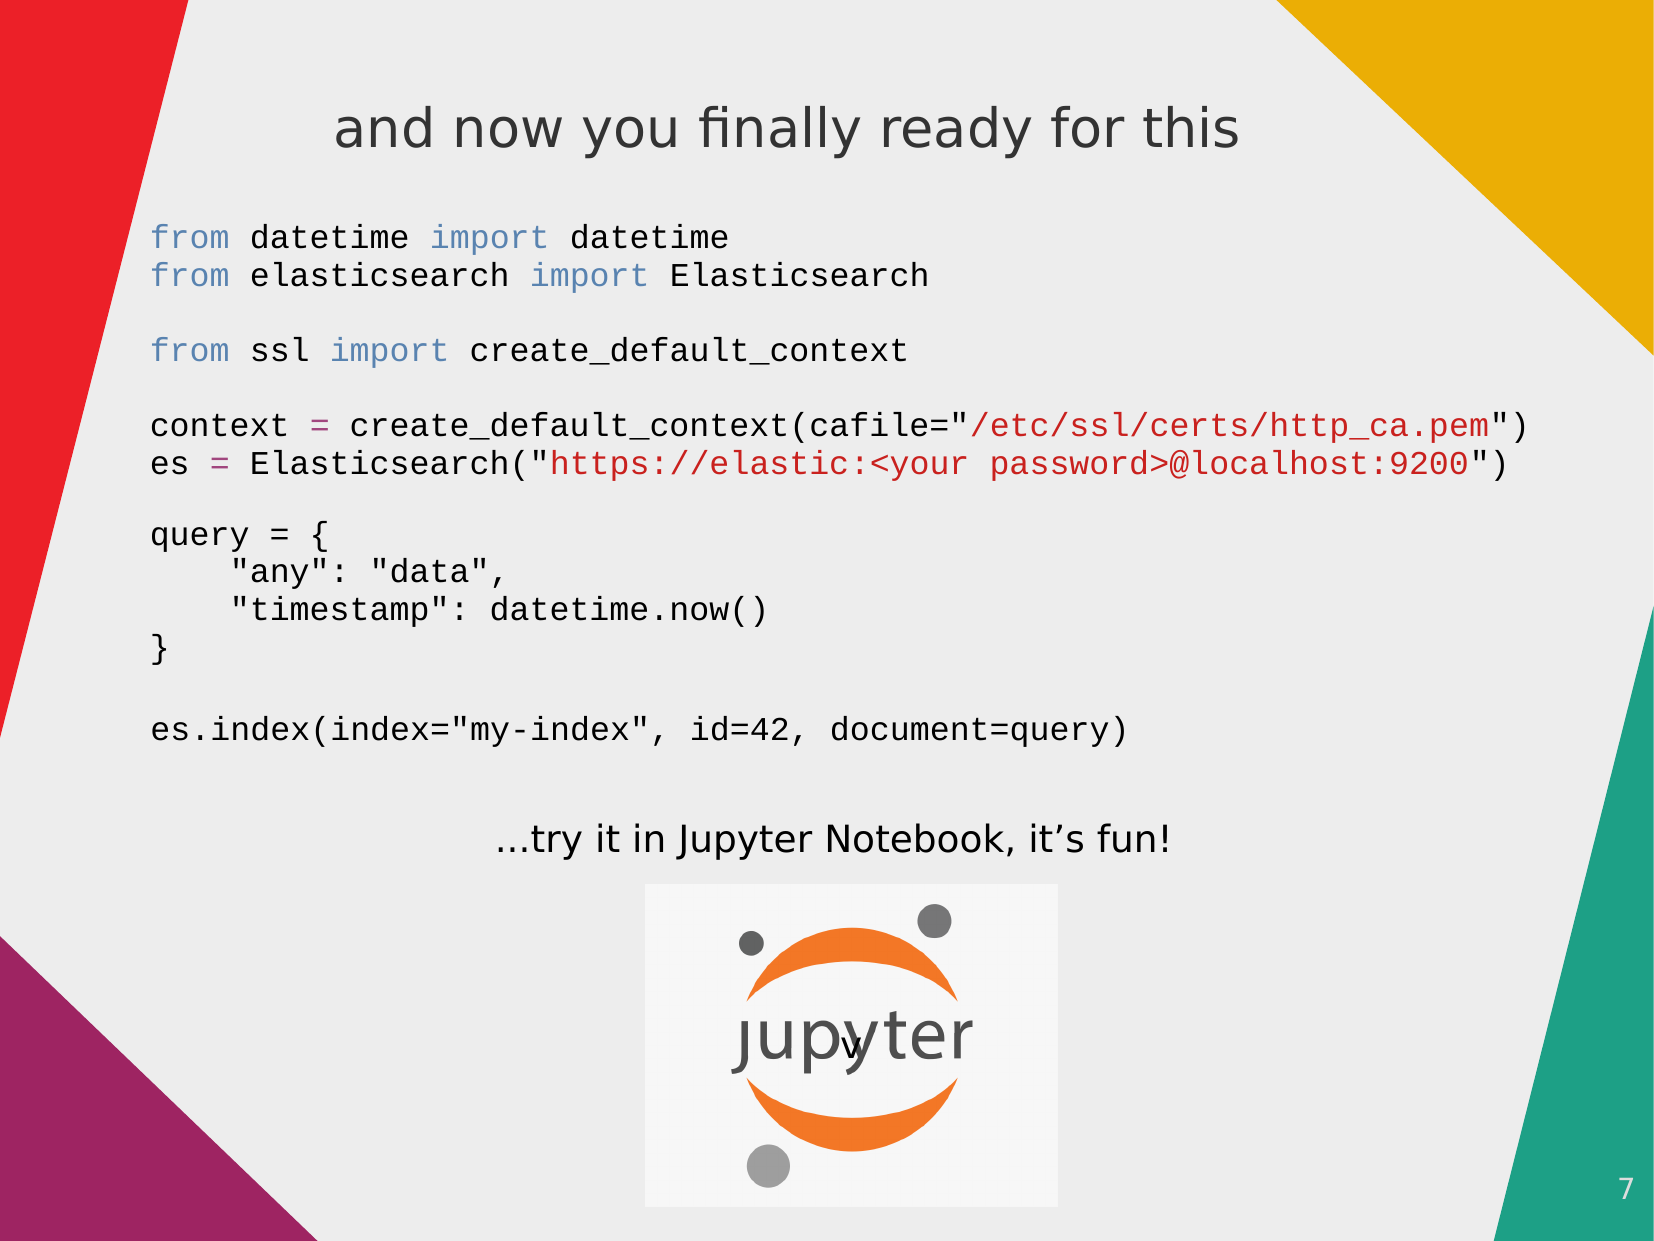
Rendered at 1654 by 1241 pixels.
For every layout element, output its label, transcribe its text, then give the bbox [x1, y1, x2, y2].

text_box ...try it in Jupyter Notebook, it’s fun! [480, 810, 1231, 884]
text_box es.index(index="my-index", id=42, document=query) [135, 705, 1186, 764]
title and now you finally ready for this [76, 30, 1501, 227]
text_box from datetime import datetime from elasticsearch import Elasticsearch from ssl import create_default_context context = create_default_context(cafile="/etc/ssl/certs/http_ca.pem") es = Elasticsearch("https://elastic:<your password>@localhost:9200") [135, 213, 1636, 541]
picture [645, 884, 1058, 1207]
text_box query = { "any": "data", "timestamp": datetime.now() } [135, 510, 785, 676]
